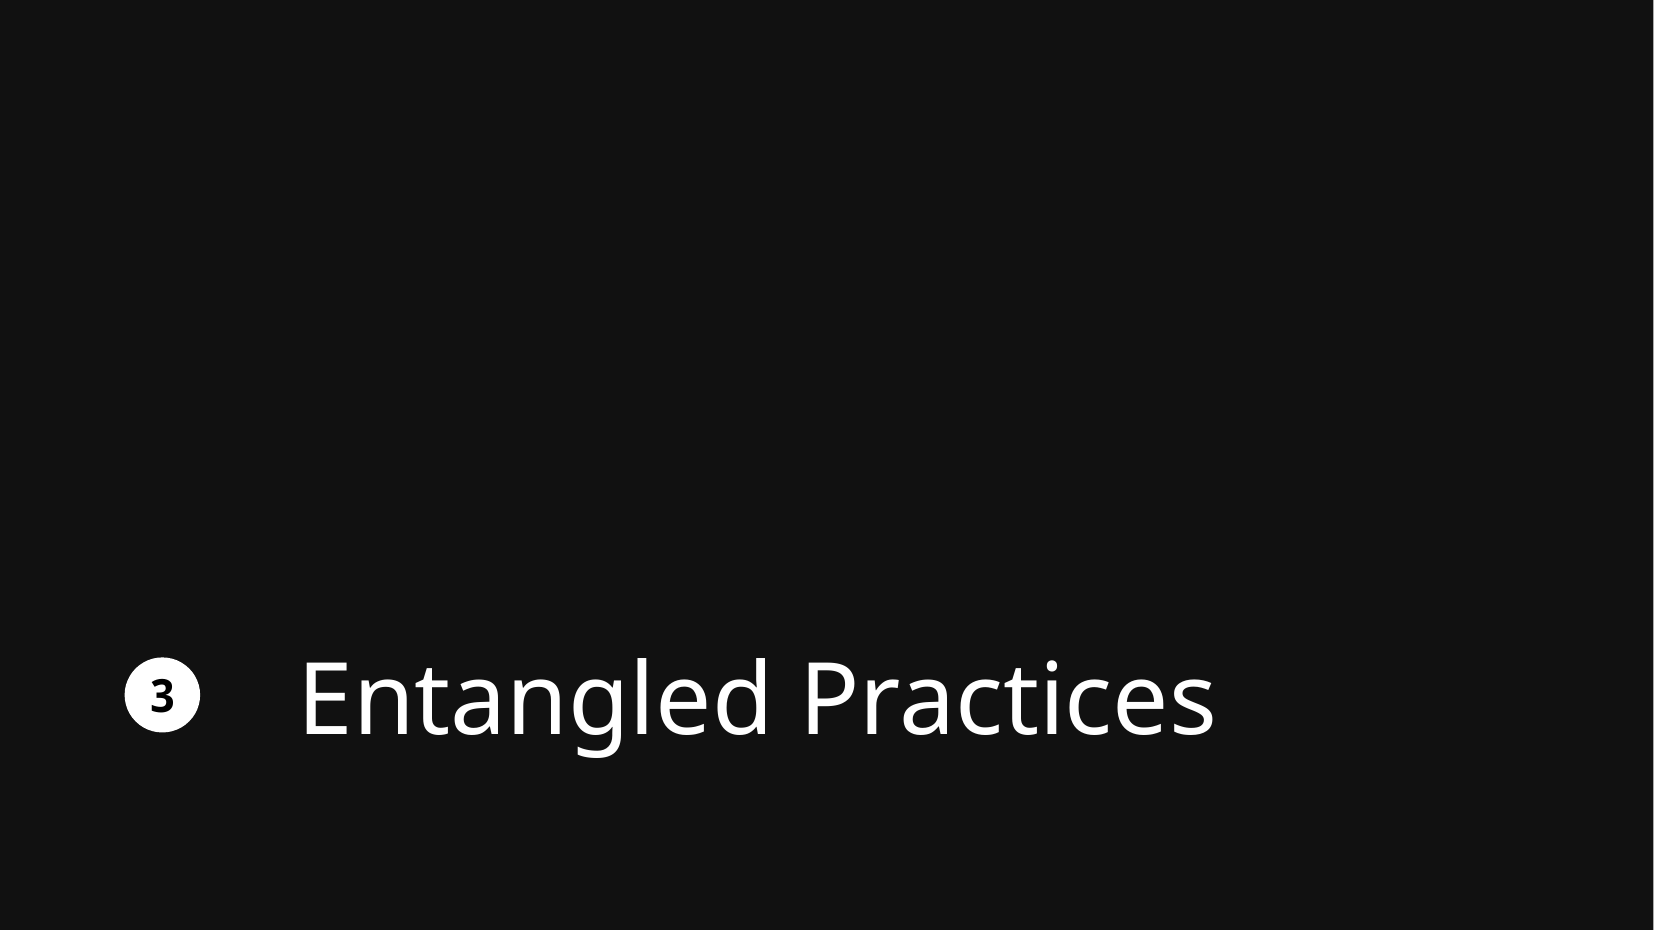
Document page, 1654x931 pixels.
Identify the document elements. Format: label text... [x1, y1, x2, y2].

text_box Entangled Practices [297, 627, 1501, 820]
text_box 3 [124, 657, 201, 733]
